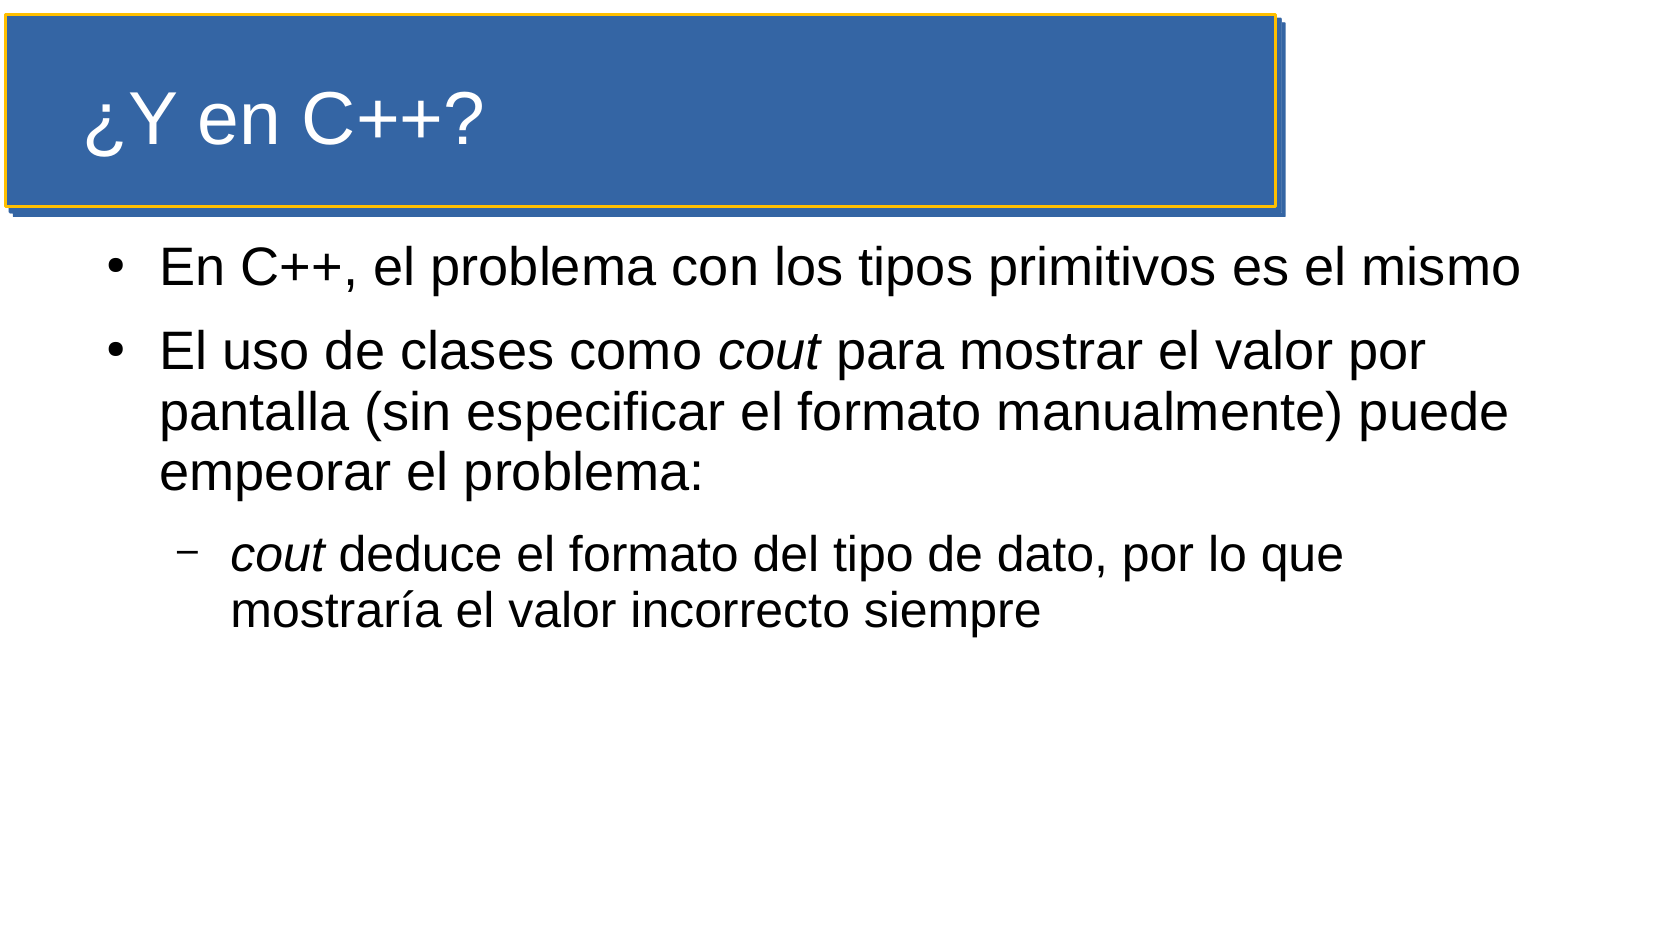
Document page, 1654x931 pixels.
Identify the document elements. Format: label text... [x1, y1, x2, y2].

title ¿Y en C++? [82, 44, 1235, 192]
list En C++, el problema con los tipos primitivos es el mismo El uso de clases como cout para mostrar el valor por pantalla (sin especificar el formato manualmente) puede empeorar el problema: cout deduce el formato del tipo de dato, por lo que mostraría el valor incorrecto siempre [88, 236, 1565, 798]
